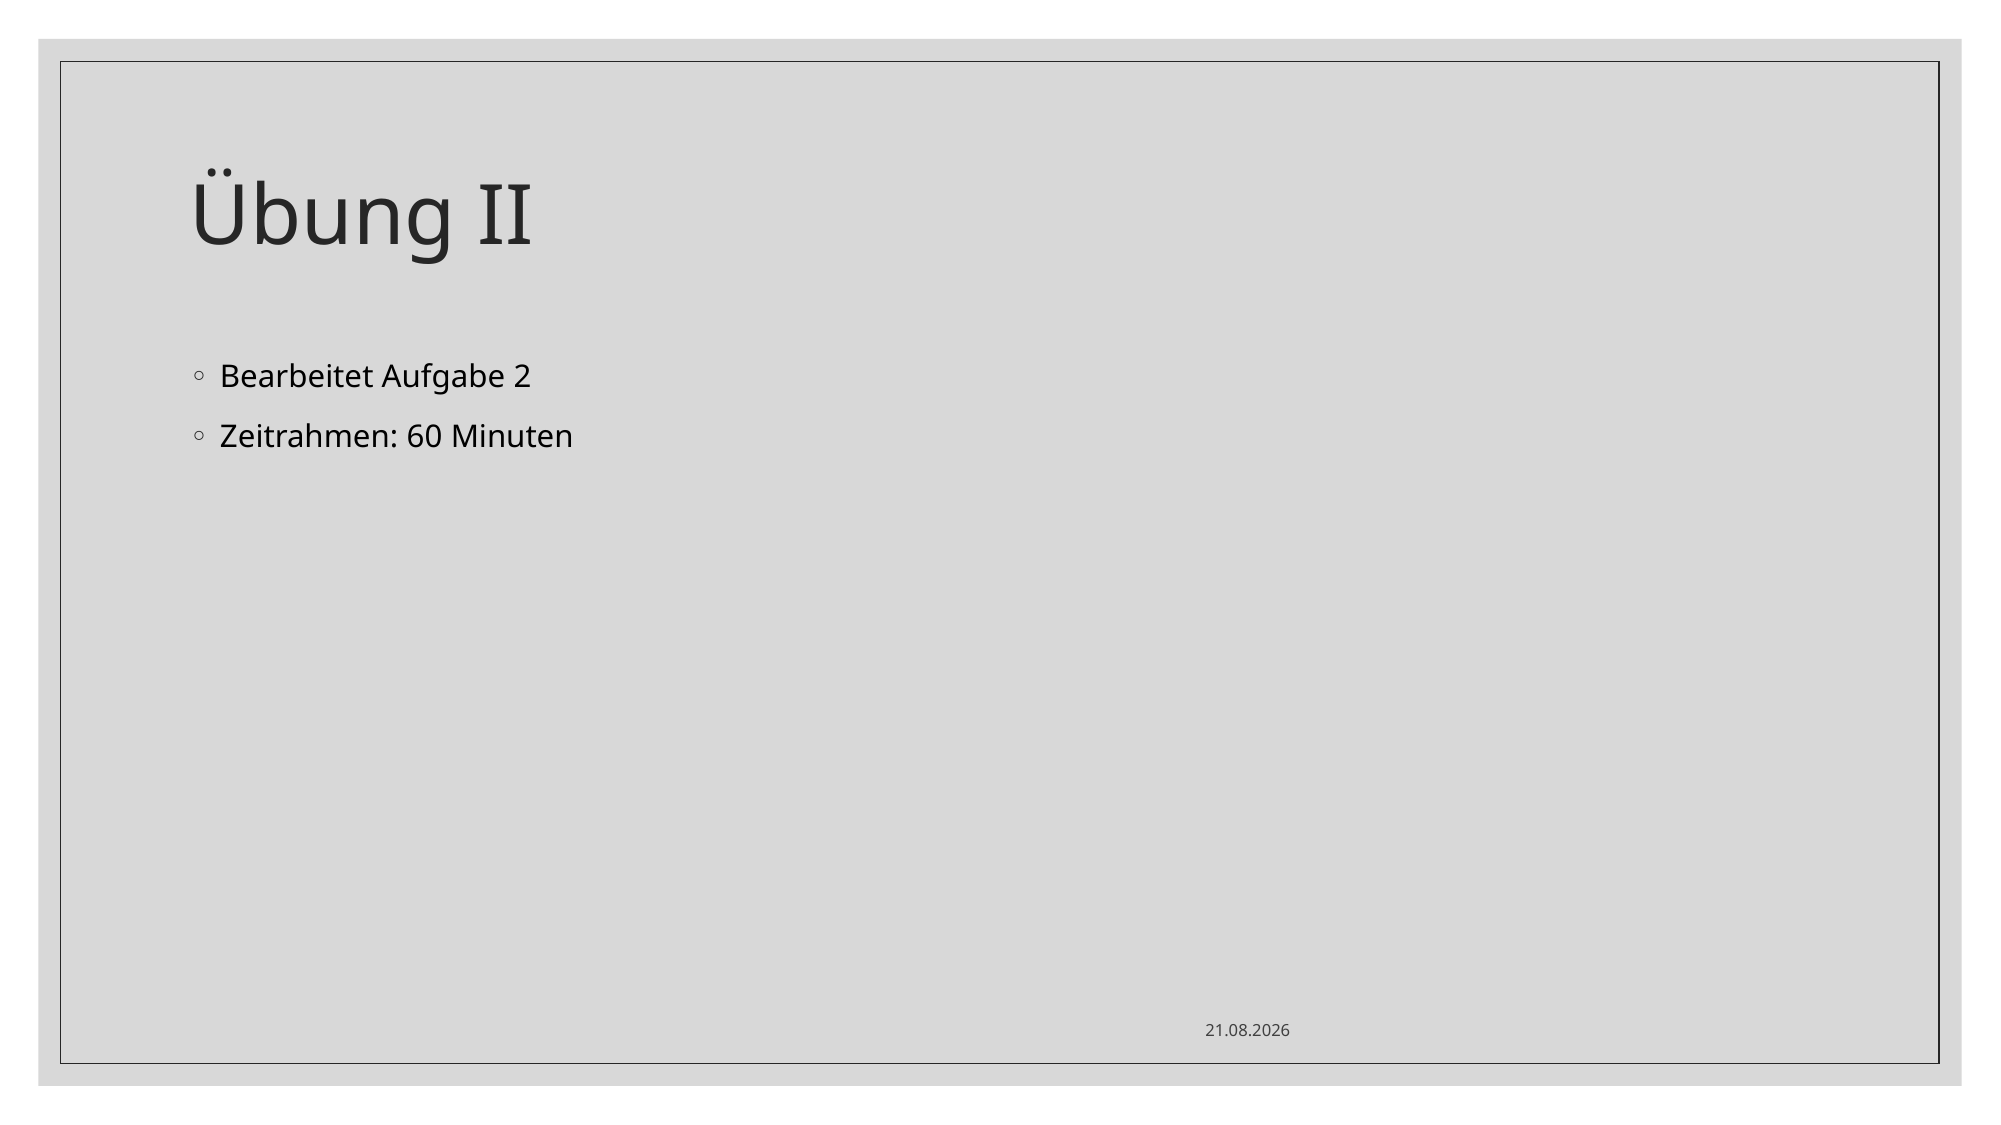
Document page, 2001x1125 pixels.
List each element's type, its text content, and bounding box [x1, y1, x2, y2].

title Übung II [174, 105, 1825, 331]
list Bearbeitet Aufgabe 2 Zeitrahmen: 60 Minuten [174, 345, 1825, 977]
text_box 19.02.2020 [1190, 990, 1666, 1051]
